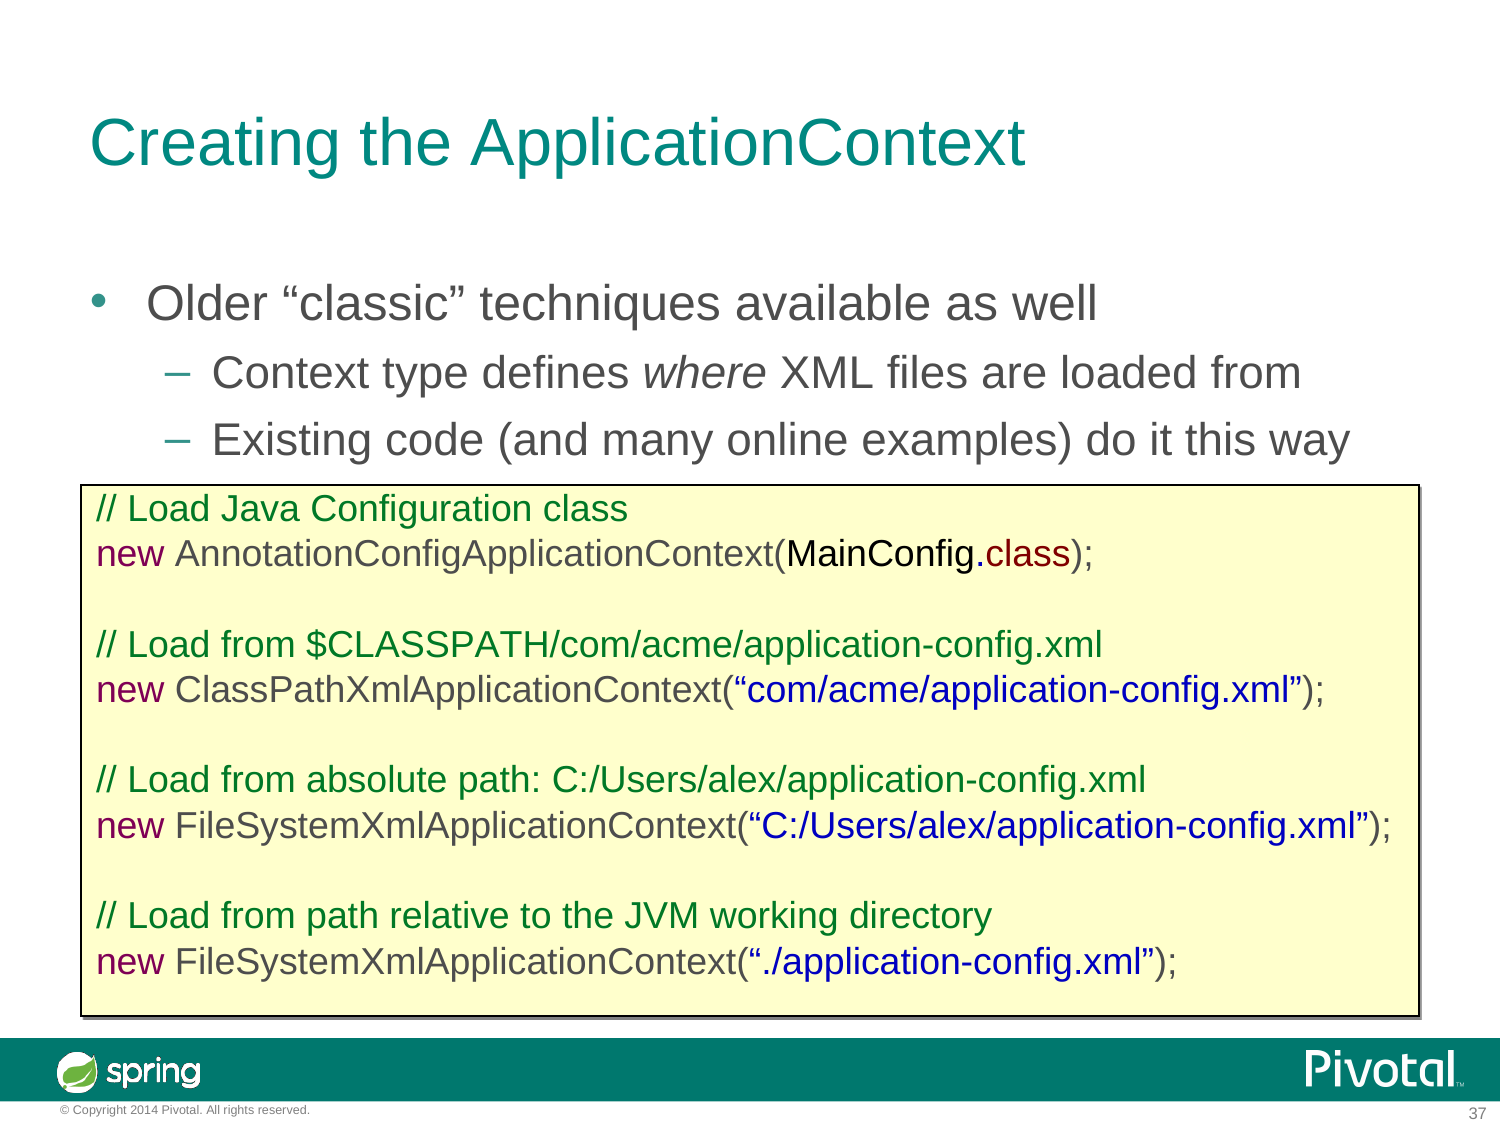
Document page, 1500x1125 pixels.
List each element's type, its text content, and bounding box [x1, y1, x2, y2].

text_box // Load Java Configuration class new AnnotationConfigApplicationContext(MainConfig.class); // Load from $CLASSPATH/com/acme/application-config.xml new ClassPathXmlApplicationContext(“com/acme/application-config.xml”); // Load from absolute path: C:/Users/alex/application-config.xml new FileSystemXmlApplicationContext(“C:/Users/alex/application-config.xml”); // Load from path relative to the JVM working directory new FileSystemXmlApplicationContext(“./application-config.xml”); [81, 485, 1419, 1017]
picture [1306, 1050, 1464, 1087]
title Creating the ApplicationContext [75, 45, 1426, 233]
list Older “classic” techniques available as well Context type defines where XML files are loaded from Existing code (and many online examples) do it this way [75, 262, 1426, 473]
picture [32, 1041, 210, 1103]
